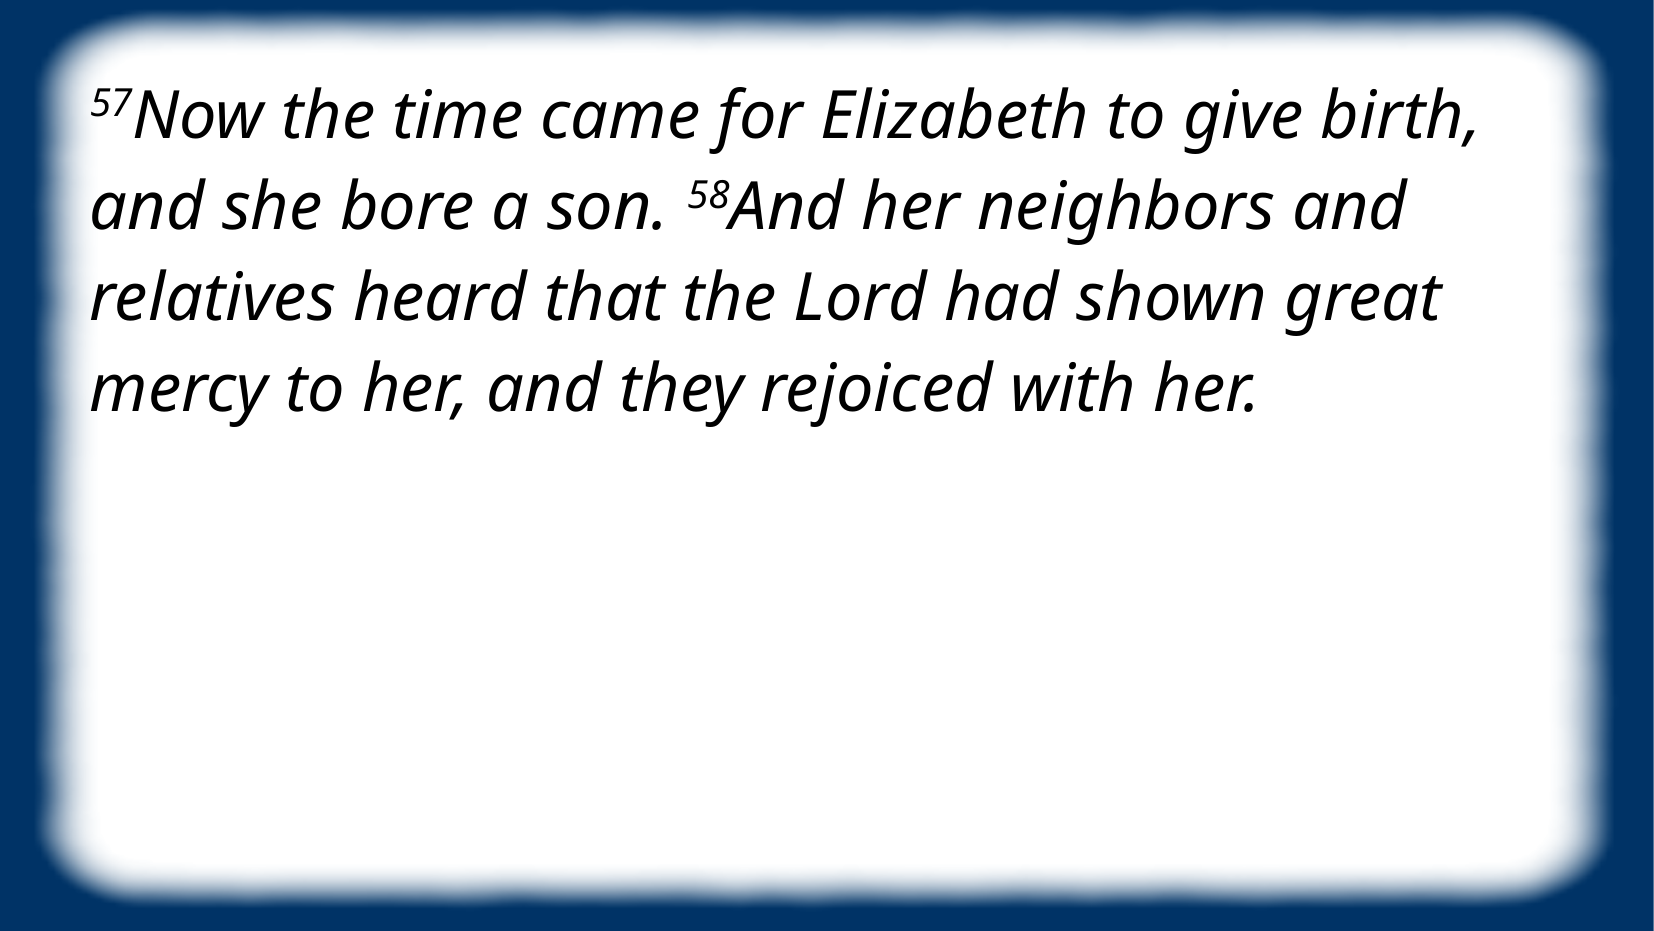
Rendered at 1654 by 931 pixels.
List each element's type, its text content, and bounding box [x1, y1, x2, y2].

text_box 57Now the time came for Elizabeth to give birth, and she bore a son. 58And her neighbors and relatives heard that the Lord had shown great mercy to her, and they rejoiced with her. [75, 60, 1561, 430]
picture [0, 0, 1654, 931]
